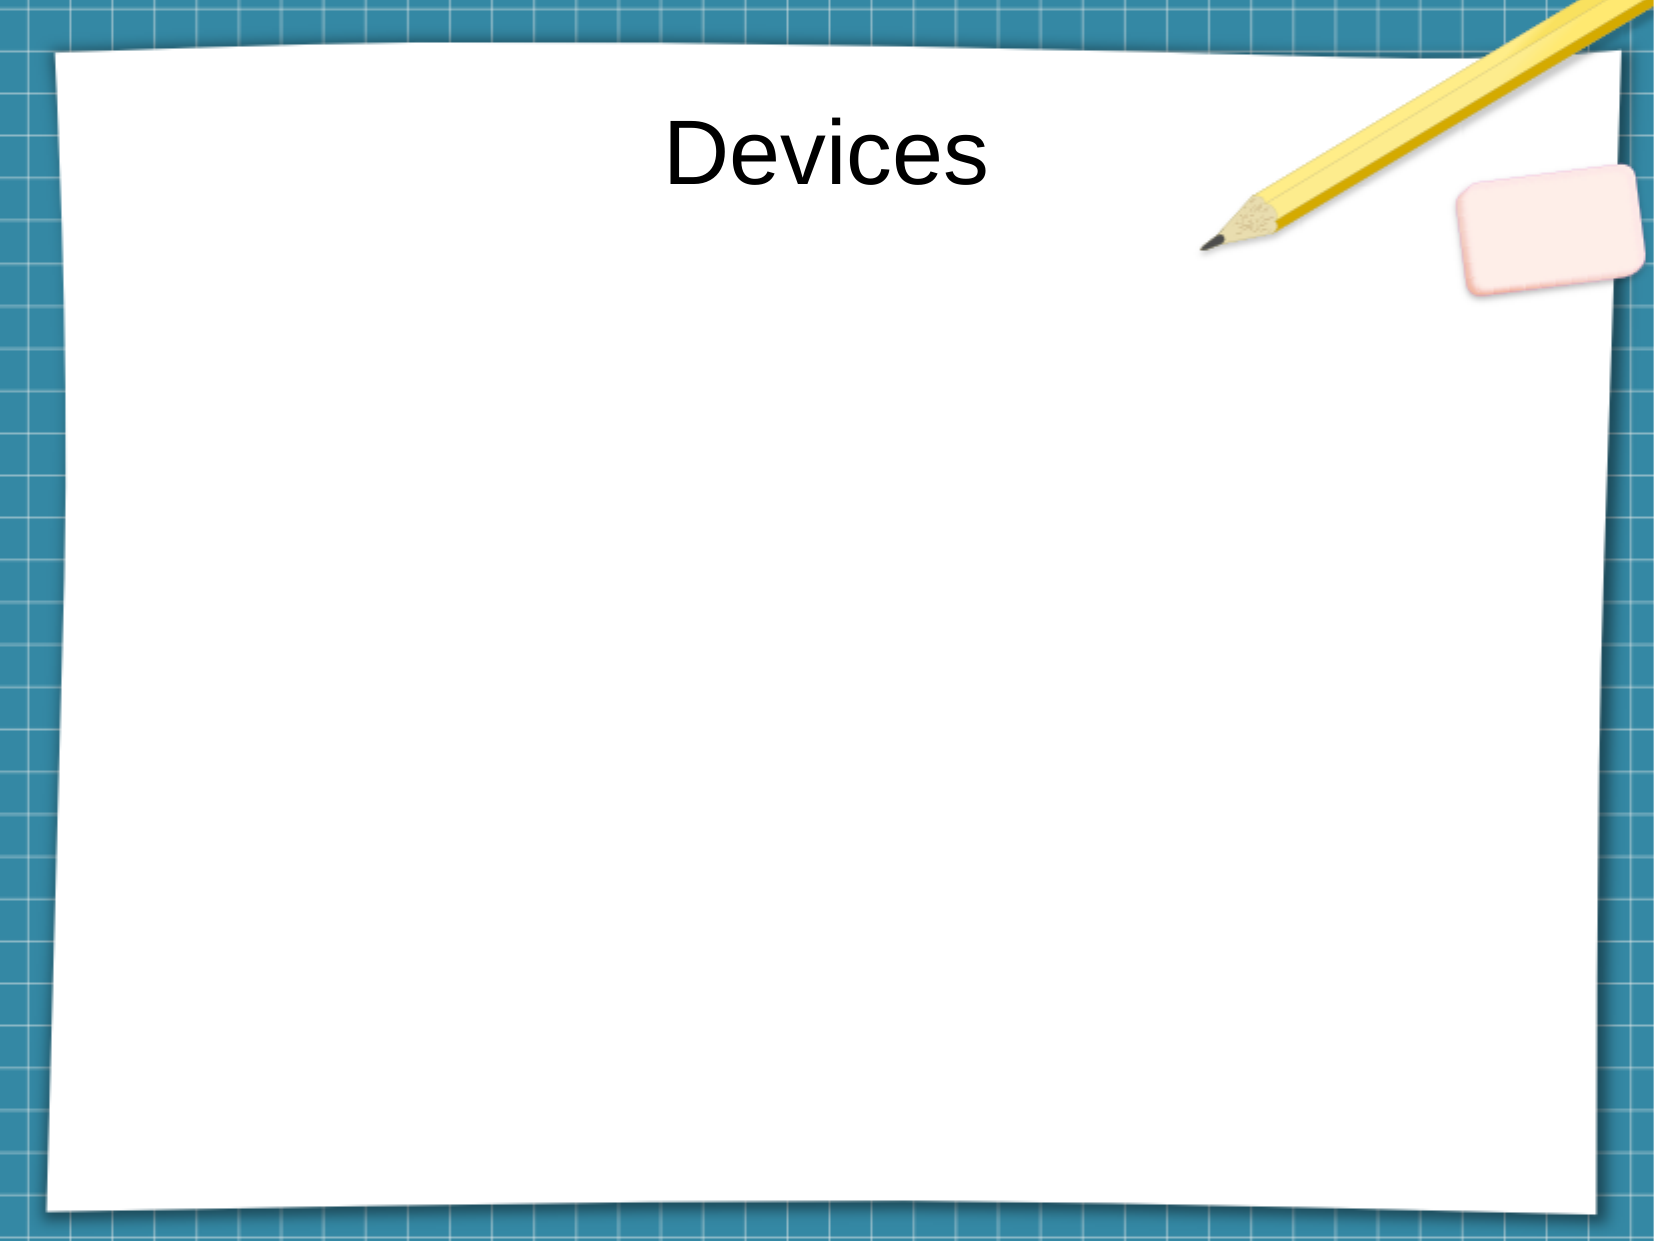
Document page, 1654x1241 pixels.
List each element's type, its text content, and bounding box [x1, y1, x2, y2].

title Devices [82, 49, 1571, 257]
picture [0, 0, 1654, 1241]
